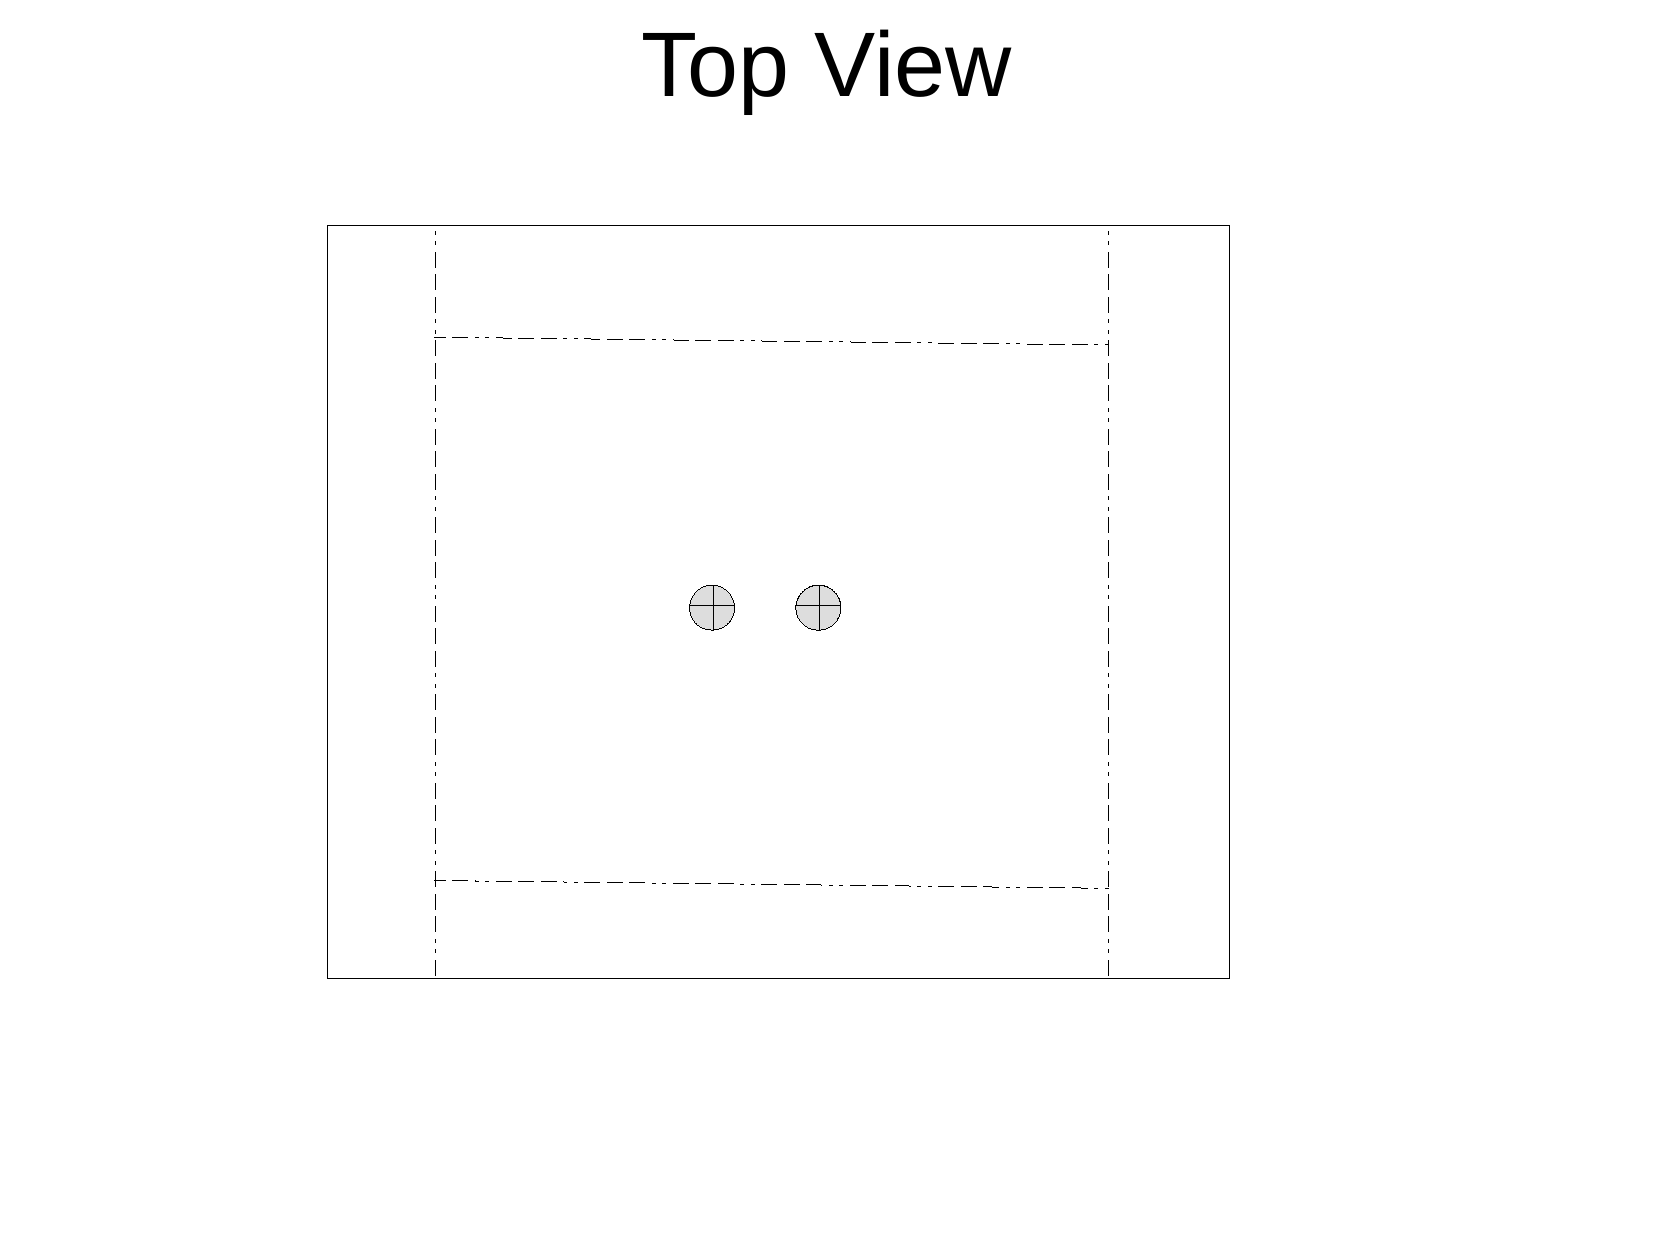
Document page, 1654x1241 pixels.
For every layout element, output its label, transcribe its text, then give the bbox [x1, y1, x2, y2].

title Top View [82, 12, 1571, 116]
text_box [327, 225, 1230, 979]
